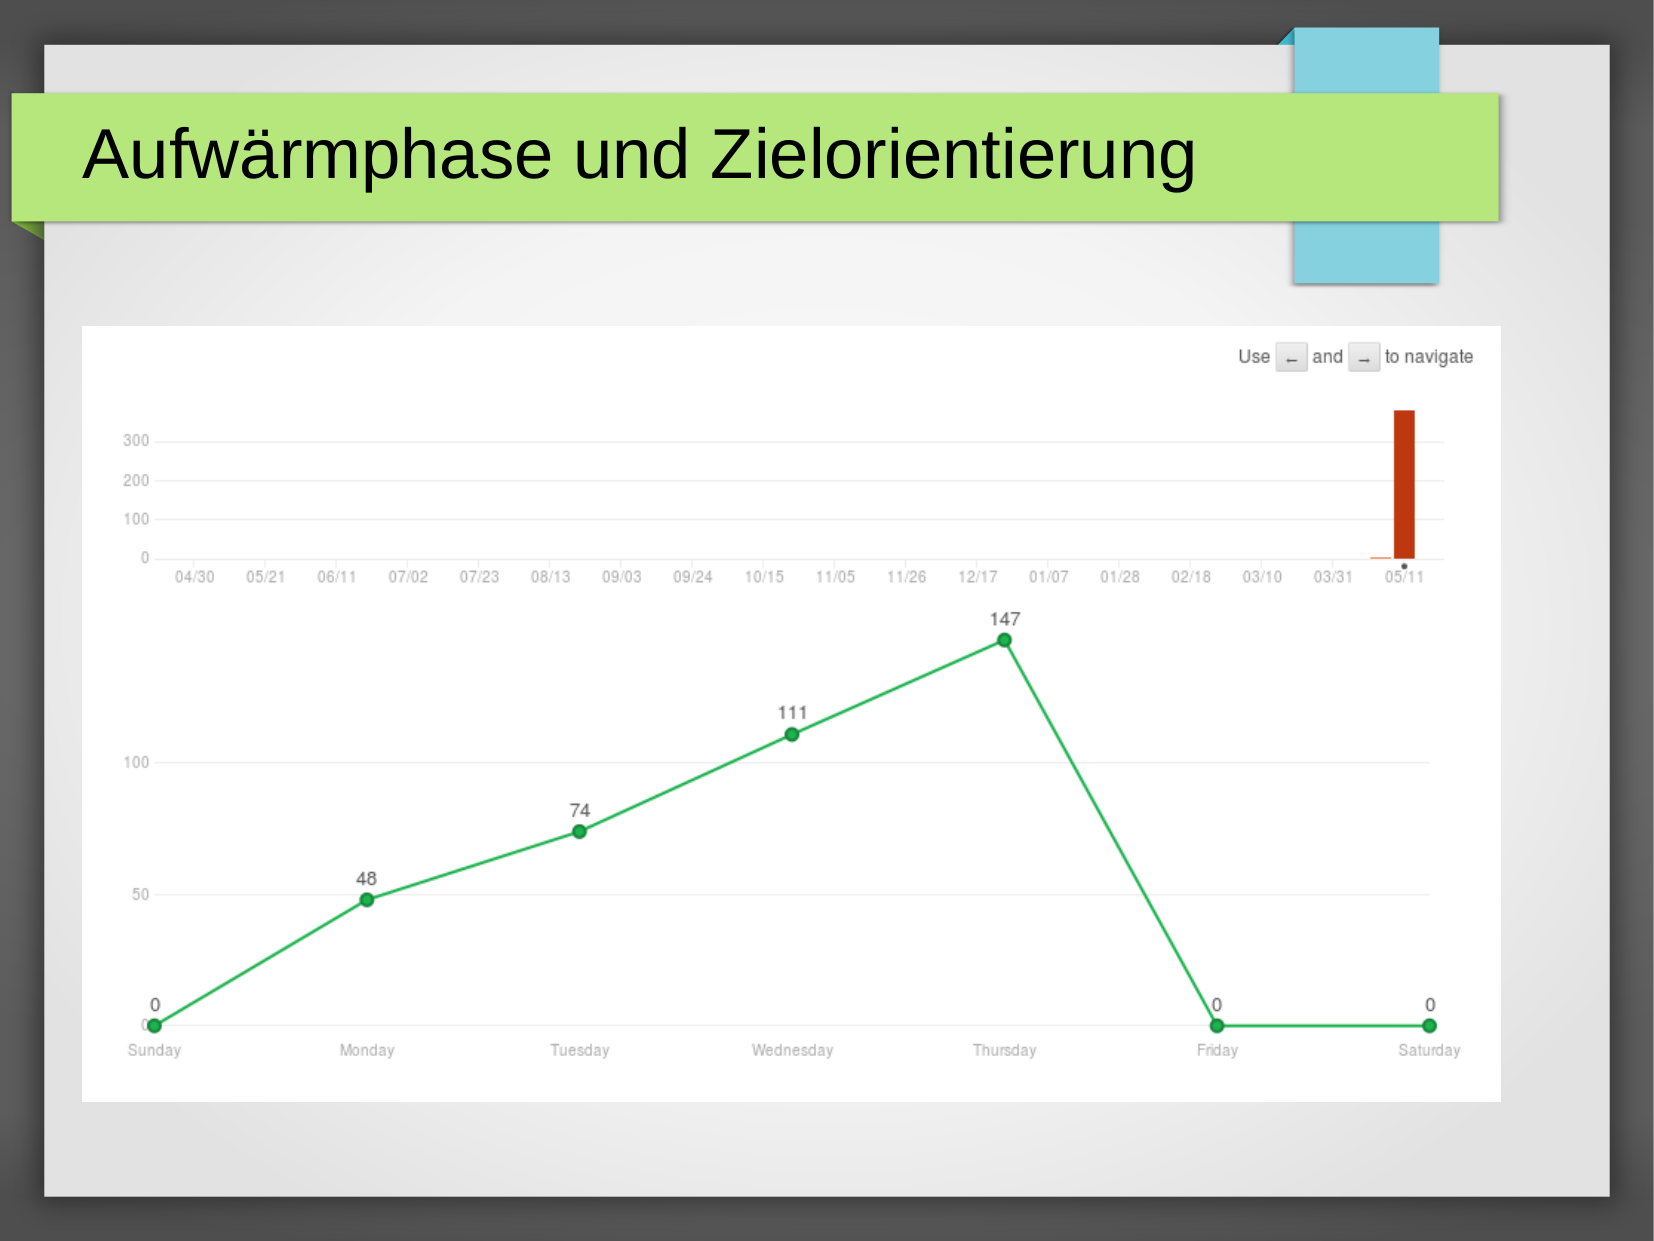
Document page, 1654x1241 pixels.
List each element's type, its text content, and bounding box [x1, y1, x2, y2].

picture [0, 0, 1654, 1241]
title Aufwärmphase und Zielorientierung [82, 94, 1264, 213]
